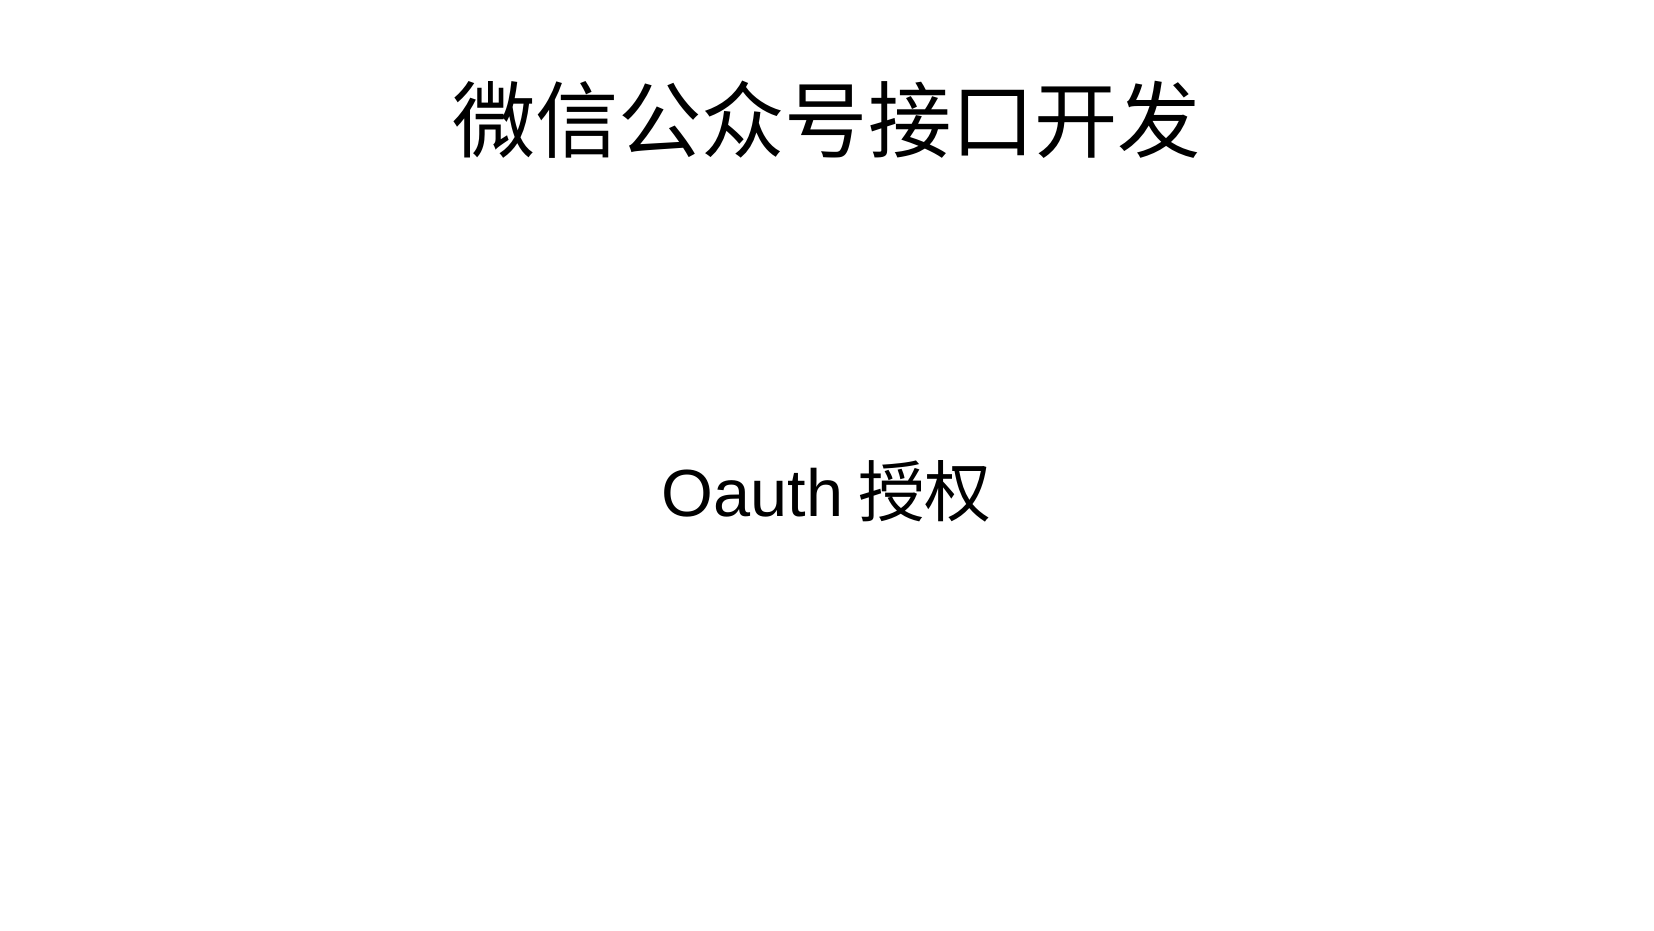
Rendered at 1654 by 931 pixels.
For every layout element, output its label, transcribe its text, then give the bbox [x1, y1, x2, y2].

title 微信公众号接口开发 [82, 37, 1571, 193]
subtitle Oauth授权 [82, 217, 1571, 758]
